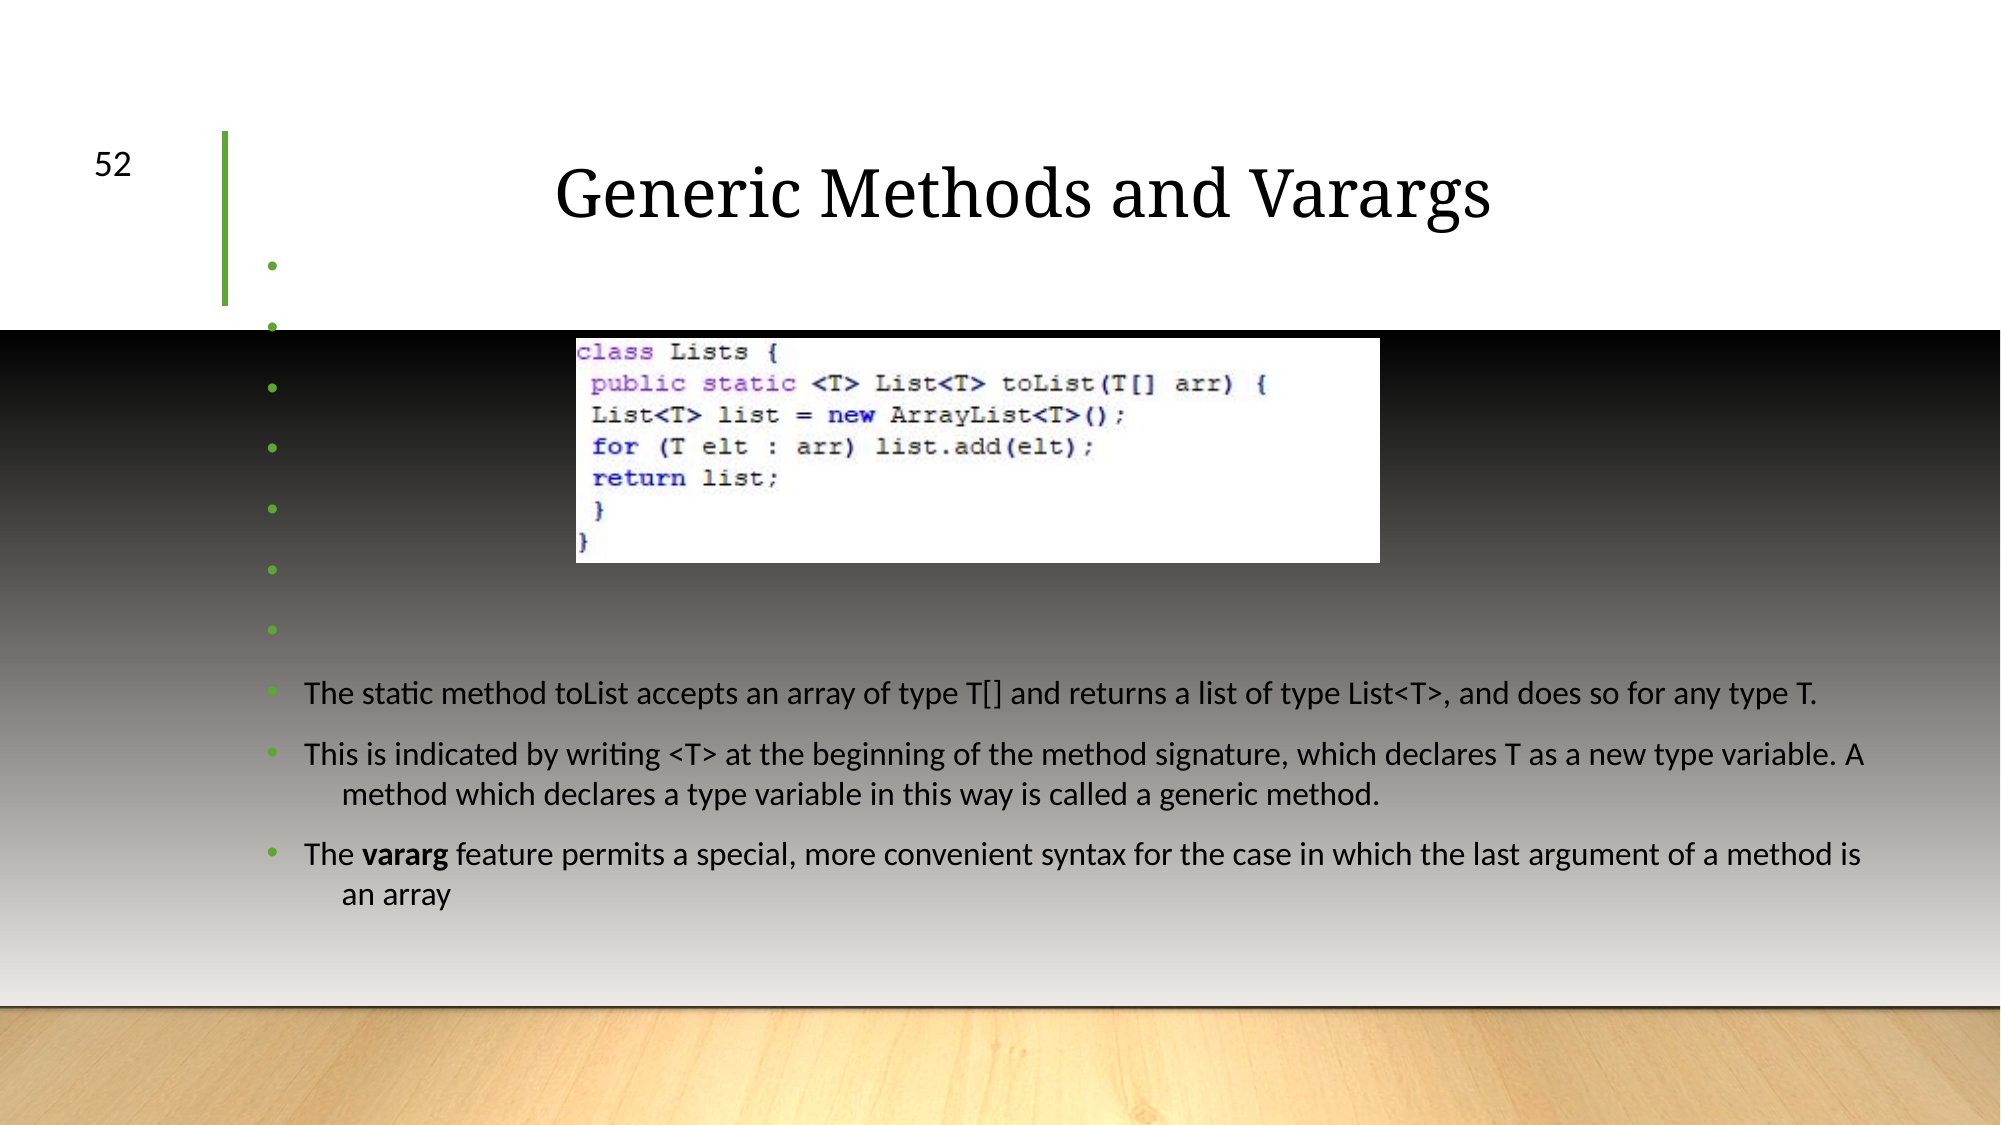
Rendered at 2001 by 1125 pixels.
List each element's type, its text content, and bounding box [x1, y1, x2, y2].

picture [576, 338, 1380, 563]
list The static method toList accepts an array of type T[] and returns a list of type List<T>, and does so for any type T. This is indicated by writing <T> at the beginning of the method signature, which declares T as a new type variable. A method which declares a type variable in this way is called a generic method. The vararg feature permits a special, more convenient syntax for the case in which the last argument of a method is an array [251, 238, 1900, 994]
text_box [78, 131, 212, 214]
title Generic Methods and Varargs [251, 66, 1814, 238]
